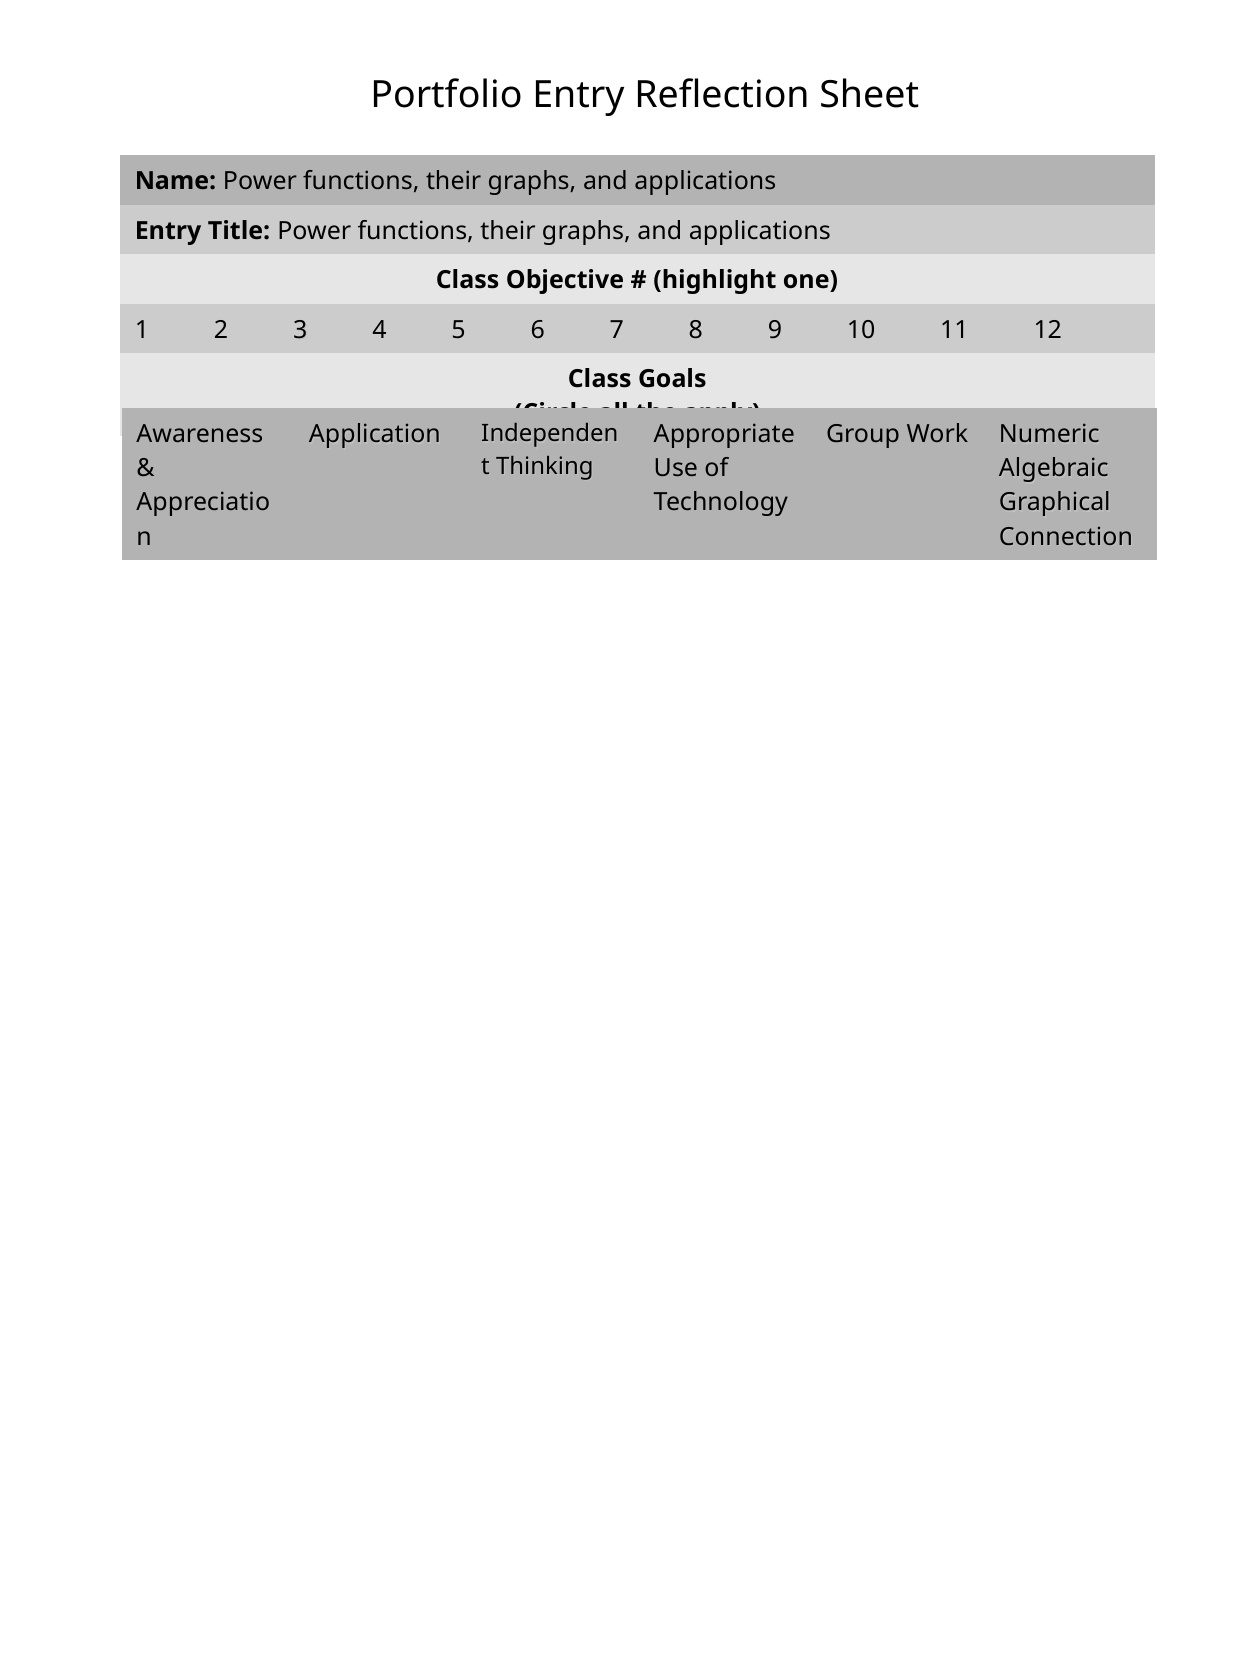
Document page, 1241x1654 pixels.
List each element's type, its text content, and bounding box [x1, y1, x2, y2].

text_box Portfolio Entry Reflection Sheet [195, 60, 1096, 117]
table_header Awareness & Appreciation [122, 408, 294, 560]
table_header Name: Power functions, their graphs, and applications [120, 155, 1155, 205]
table_header Application [294, 408, 467, 560]
table_header Group Work [811, 408, 984, 560]
table_cell 1 2 3 4 5 6 7 8 9 10 11 12 [120, 304, 1155, 353]
table_cell Entry Title: Power functions, their graphs, and applications [120, 205, 1155, 254]
table_cell Class Goals (Circle all the apply) [120, 353, 1155, 436]
table_header Appropriate Use of Technology [639, 408, 811, 560]
table_cell Class Objective # (highlight one) [120, 254, 1155, 304]
table_header Independent Thinking [467, 408, 639, 560]
table_header Numeric Algebraic Graphical Connection [984, 408, 1157, 560]
